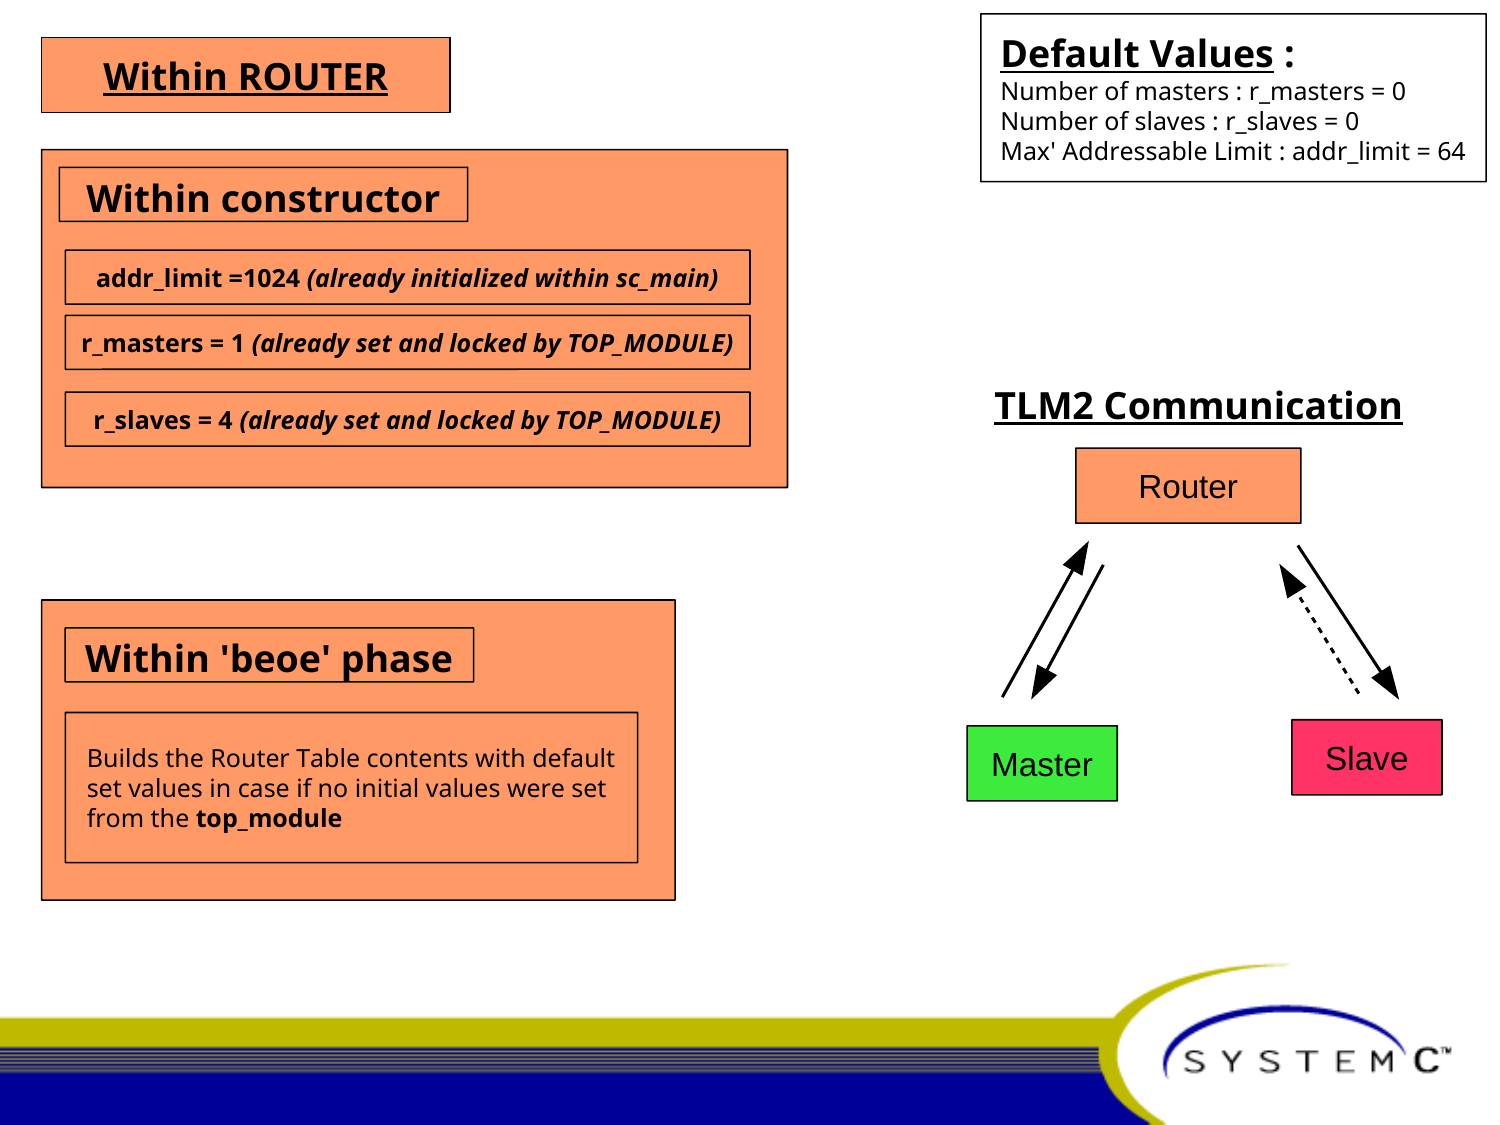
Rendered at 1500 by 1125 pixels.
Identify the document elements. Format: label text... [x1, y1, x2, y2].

text_box [41, 600, 676, 901]
text_box Master [967, 725, 1118, 801]
text_box TLM2 Communication [955, 366, 1443, 442]
text_box r_masters = 1 (already set and locked by TOP_MODULE) [65, 315, 751, 370]
picture [0, 0, 1500, 1125]
text_box Slave [1291, 719, 1443, 795]
text_box Within constructor [59, 167, 468, 222]
text_box Within ROUTER [41, 37, 451, 113]
text_box r_slaves = 4 (already set and locked by TOP_MODULE) [65, 392, 751, 447]
text_box Default Values : Number of masters : r_masters = 0 Number of slaves : r_slaves = 0 Max' Addressable Limit : addr_limit = 64 [980, 13, 1487, 182]
text_box [41, 149, 788, 488]
text_box Within 'beoe' phase [65, 627, 474, 682]
text_box addr_limit =1024 (already initialized within sc_main) [65, 250, 751, 305]
text_box Router [1075, 448, 1301, 524]
text_box Builds the Router Table contents with default set values in case if no initial values were set from the top_module [65, 712, 638, 863]
